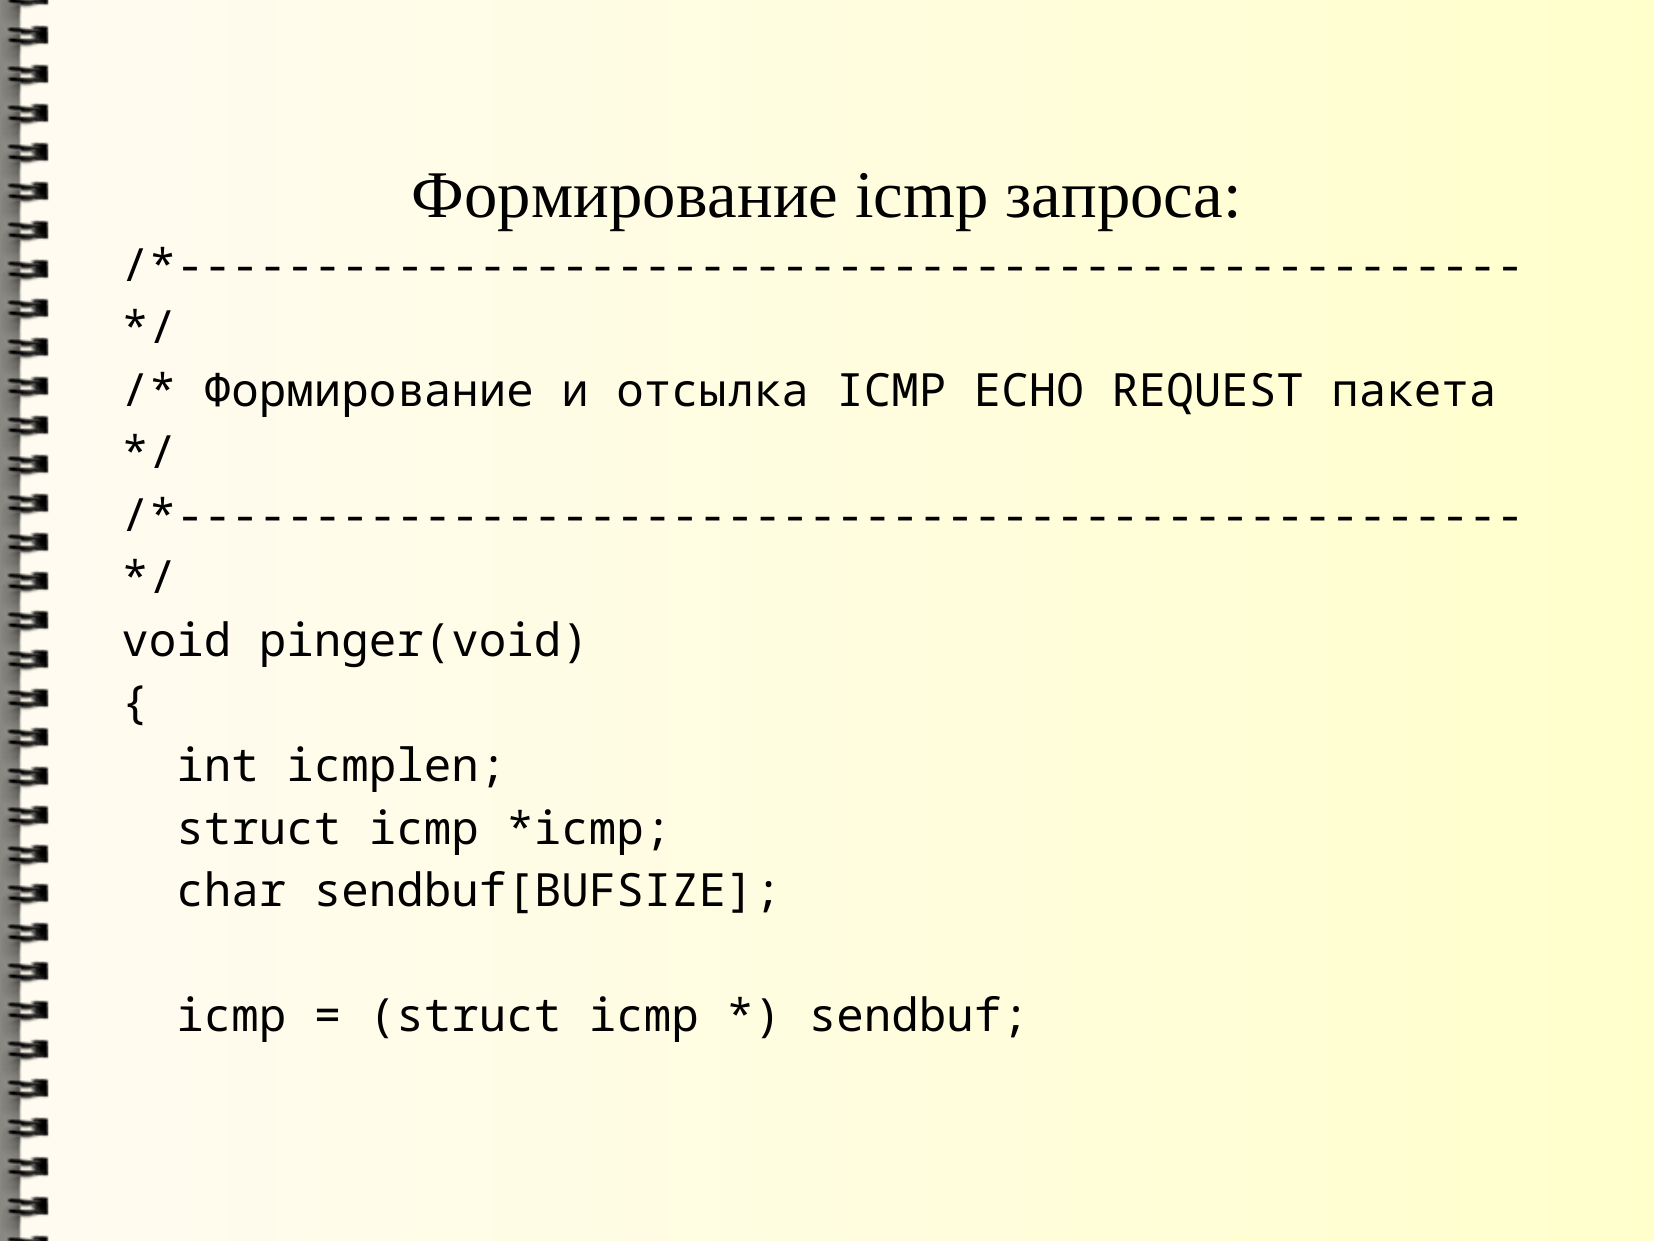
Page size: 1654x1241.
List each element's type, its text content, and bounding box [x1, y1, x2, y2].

subtitle Формирование icmp запроса: /*-------------------------------------------------*/ /* Формирование и отсылка ICMP ECHO REQUEST пакета */ /*-------------------------------------------------*/ void pinger(void) { int icmplen; struct icmp *icmp; char sendbuf[BUFSIZE]; icmp = (struct icmp *) sendbuf; [121, 110, 1534, 1156]
picture [0, 0, 1654, 1241]
